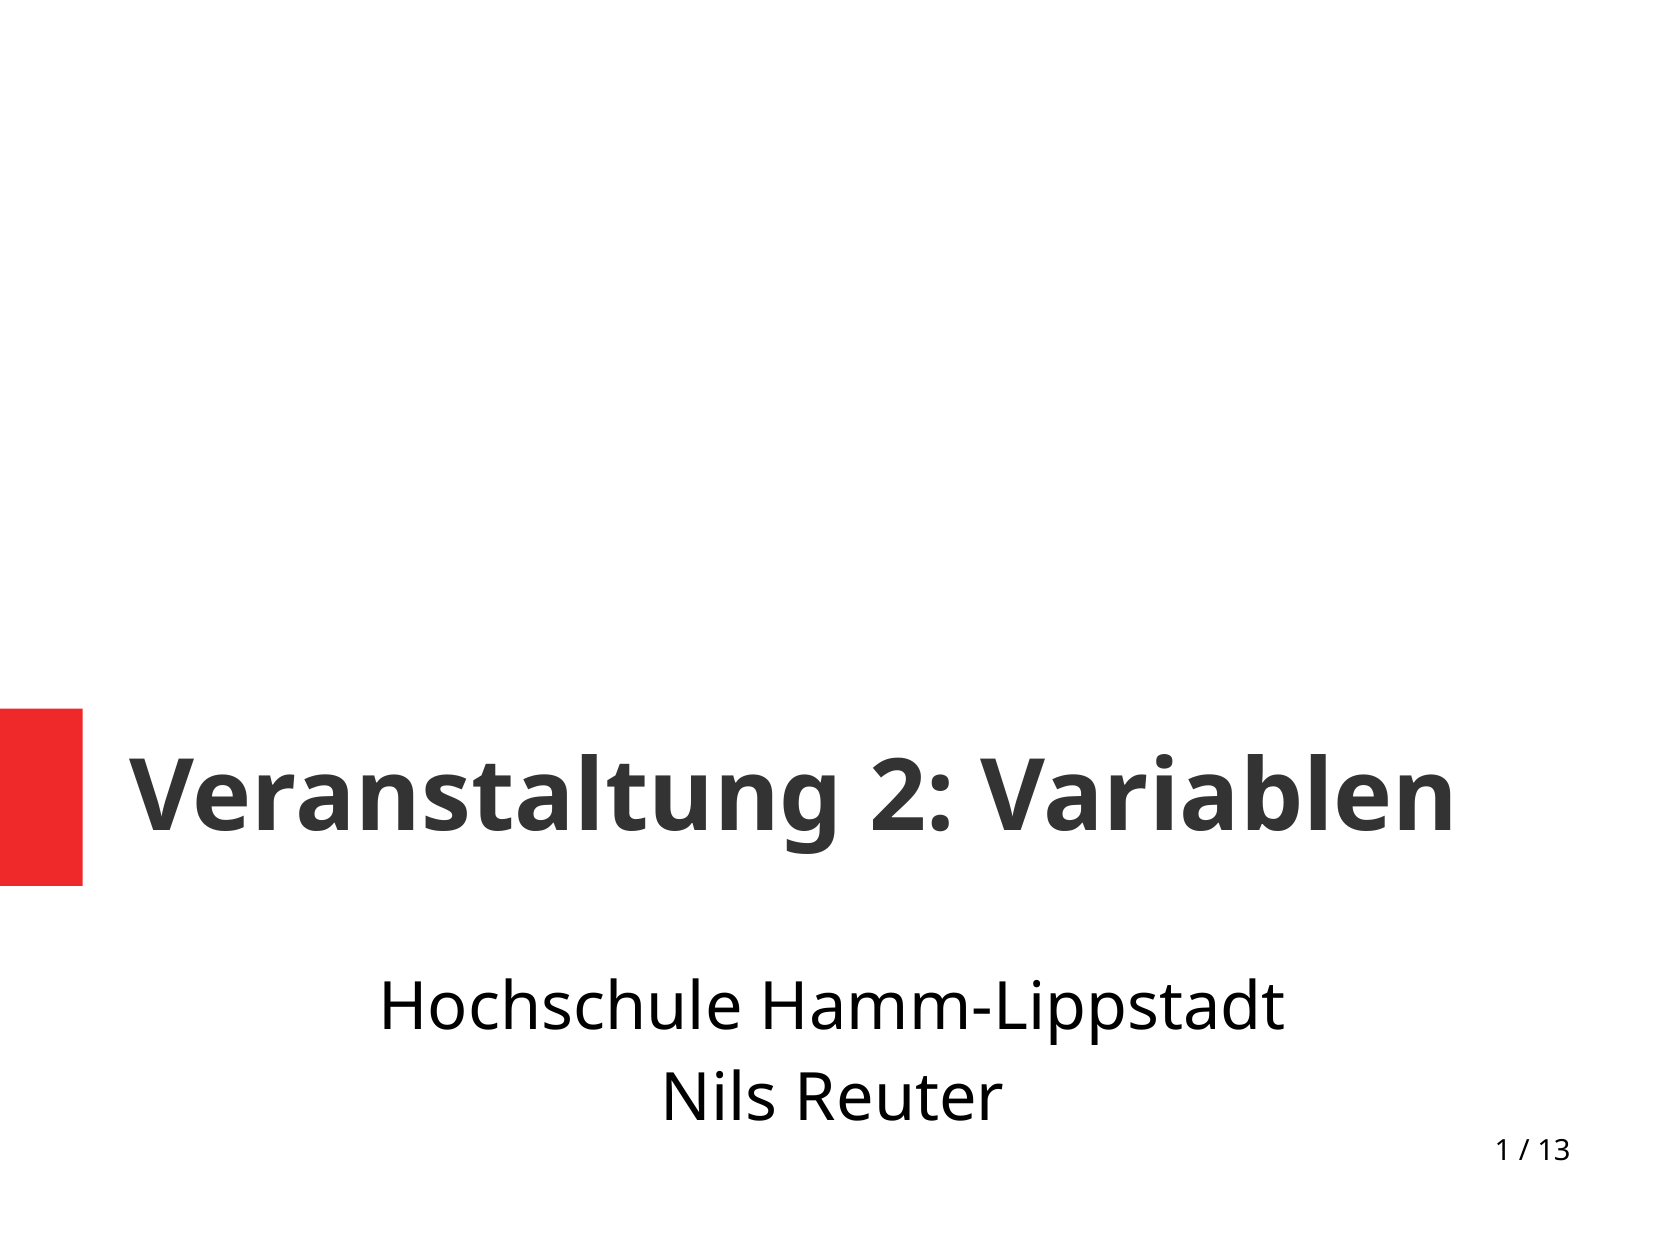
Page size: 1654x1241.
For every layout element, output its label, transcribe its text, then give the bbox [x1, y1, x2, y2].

title Veranstaltung 2: Variablen [129, 655, 1536, 928]
subtitle Hochschule Hamm-Lippstadt Nils Reuter [129, 968, 1536, 1130]
